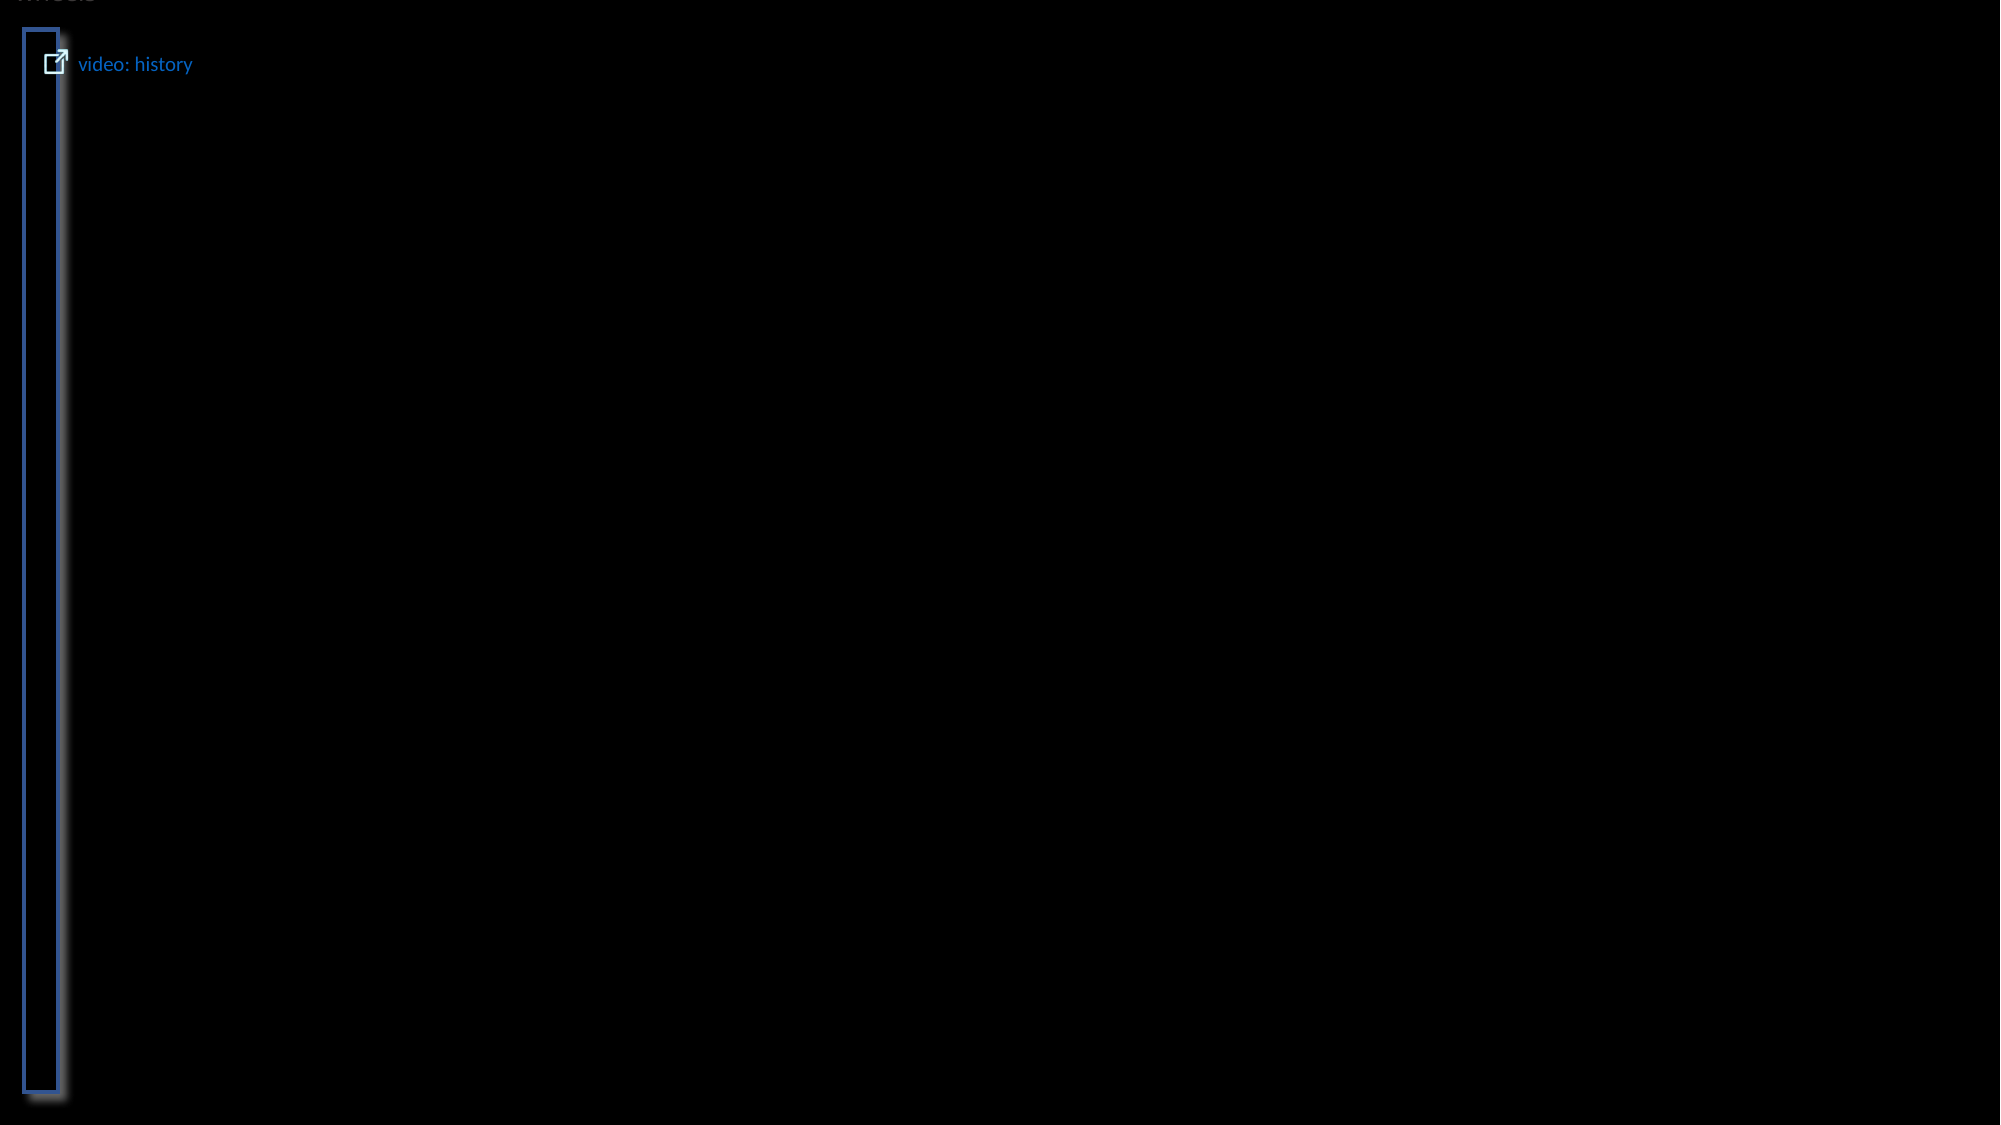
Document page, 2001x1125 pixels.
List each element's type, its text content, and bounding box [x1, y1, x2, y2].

picture [41, 46, 71, 77]
text_box video: history [63, 42, 208, 83]
text_box [23, 29, 58, 1093]
